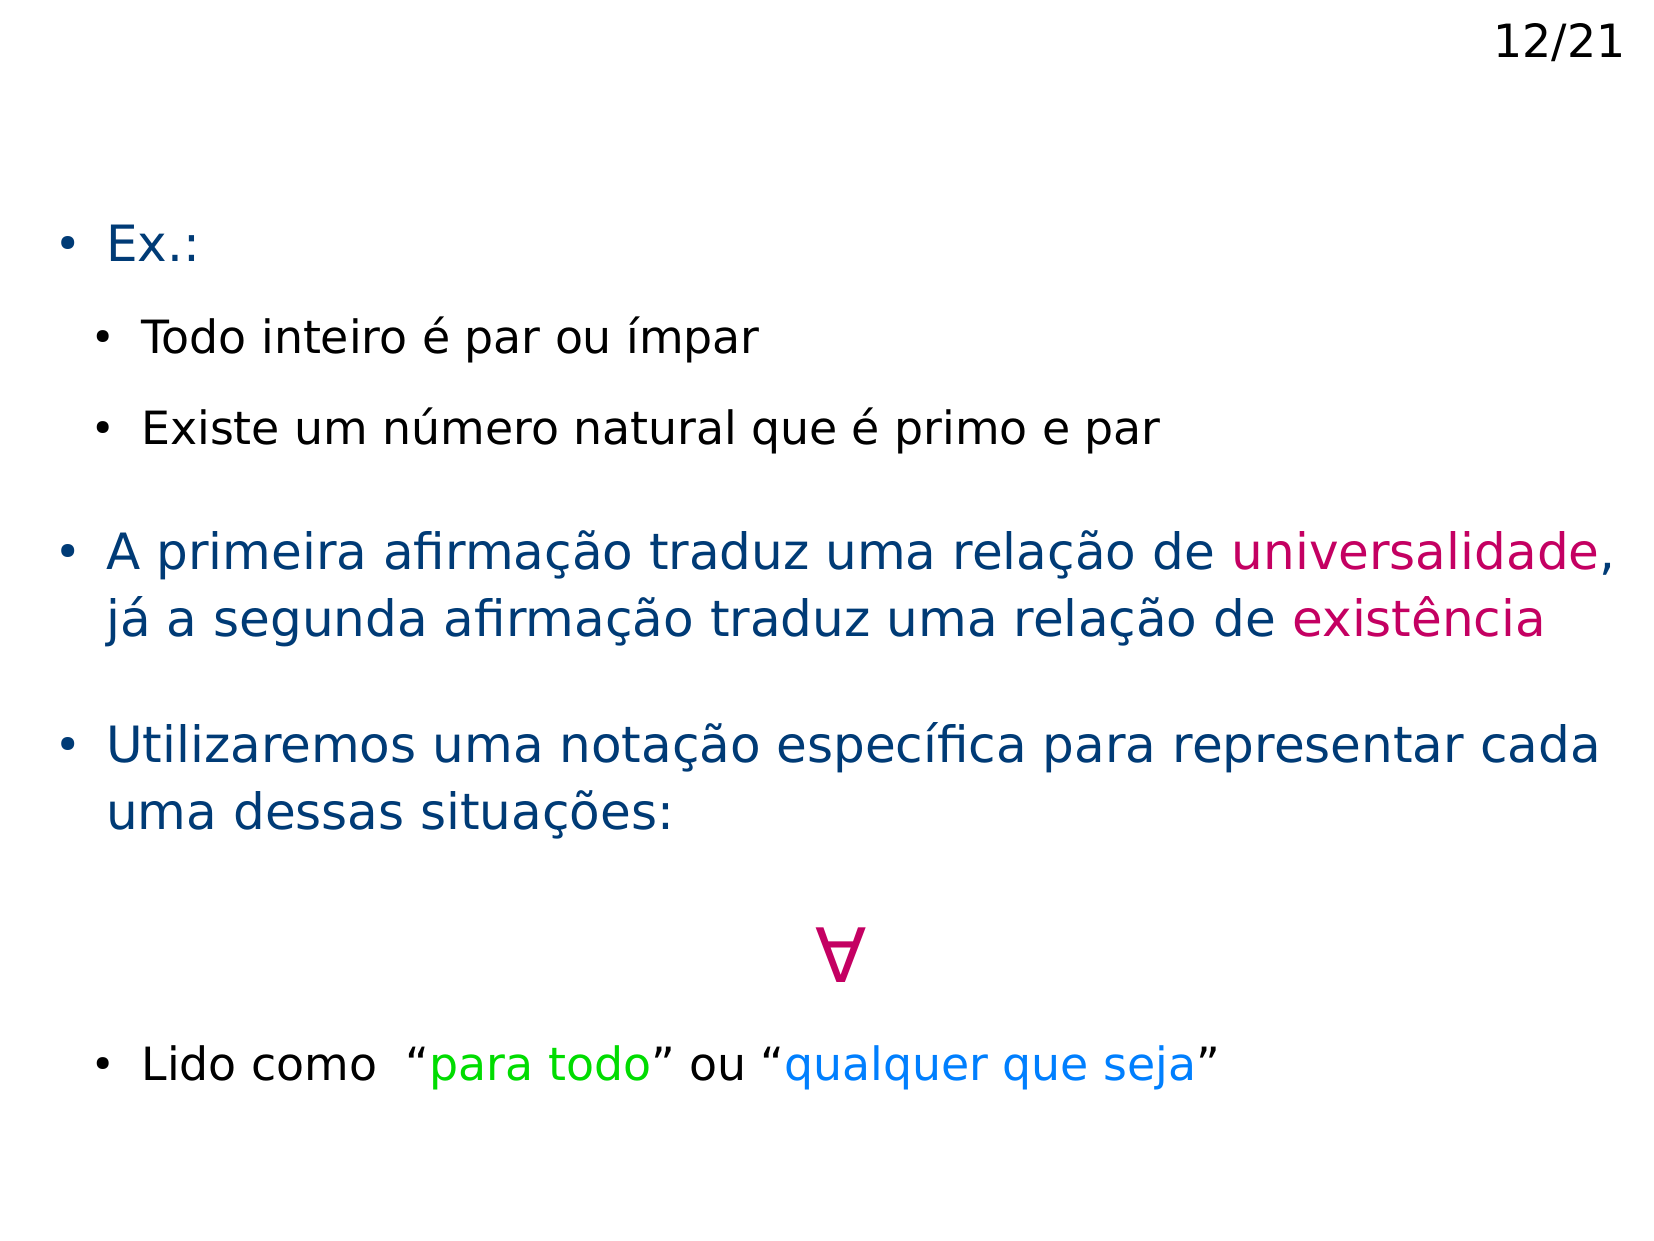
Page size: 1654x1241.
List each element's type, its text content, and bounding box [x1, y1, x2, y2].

list Ex.: Todo inteiro é par ou ímpar Existe um número natural que é primo e par A primeira afirmação traduz uma relação de universalidade, já a segunda afirmação traduz uma relação de existência Utilizaremos uma notação específica para representar cada uma dessas situações: ∀ Lido como “para todo” ou “qualquer que seja” [59, 206, 1625, 1211]
